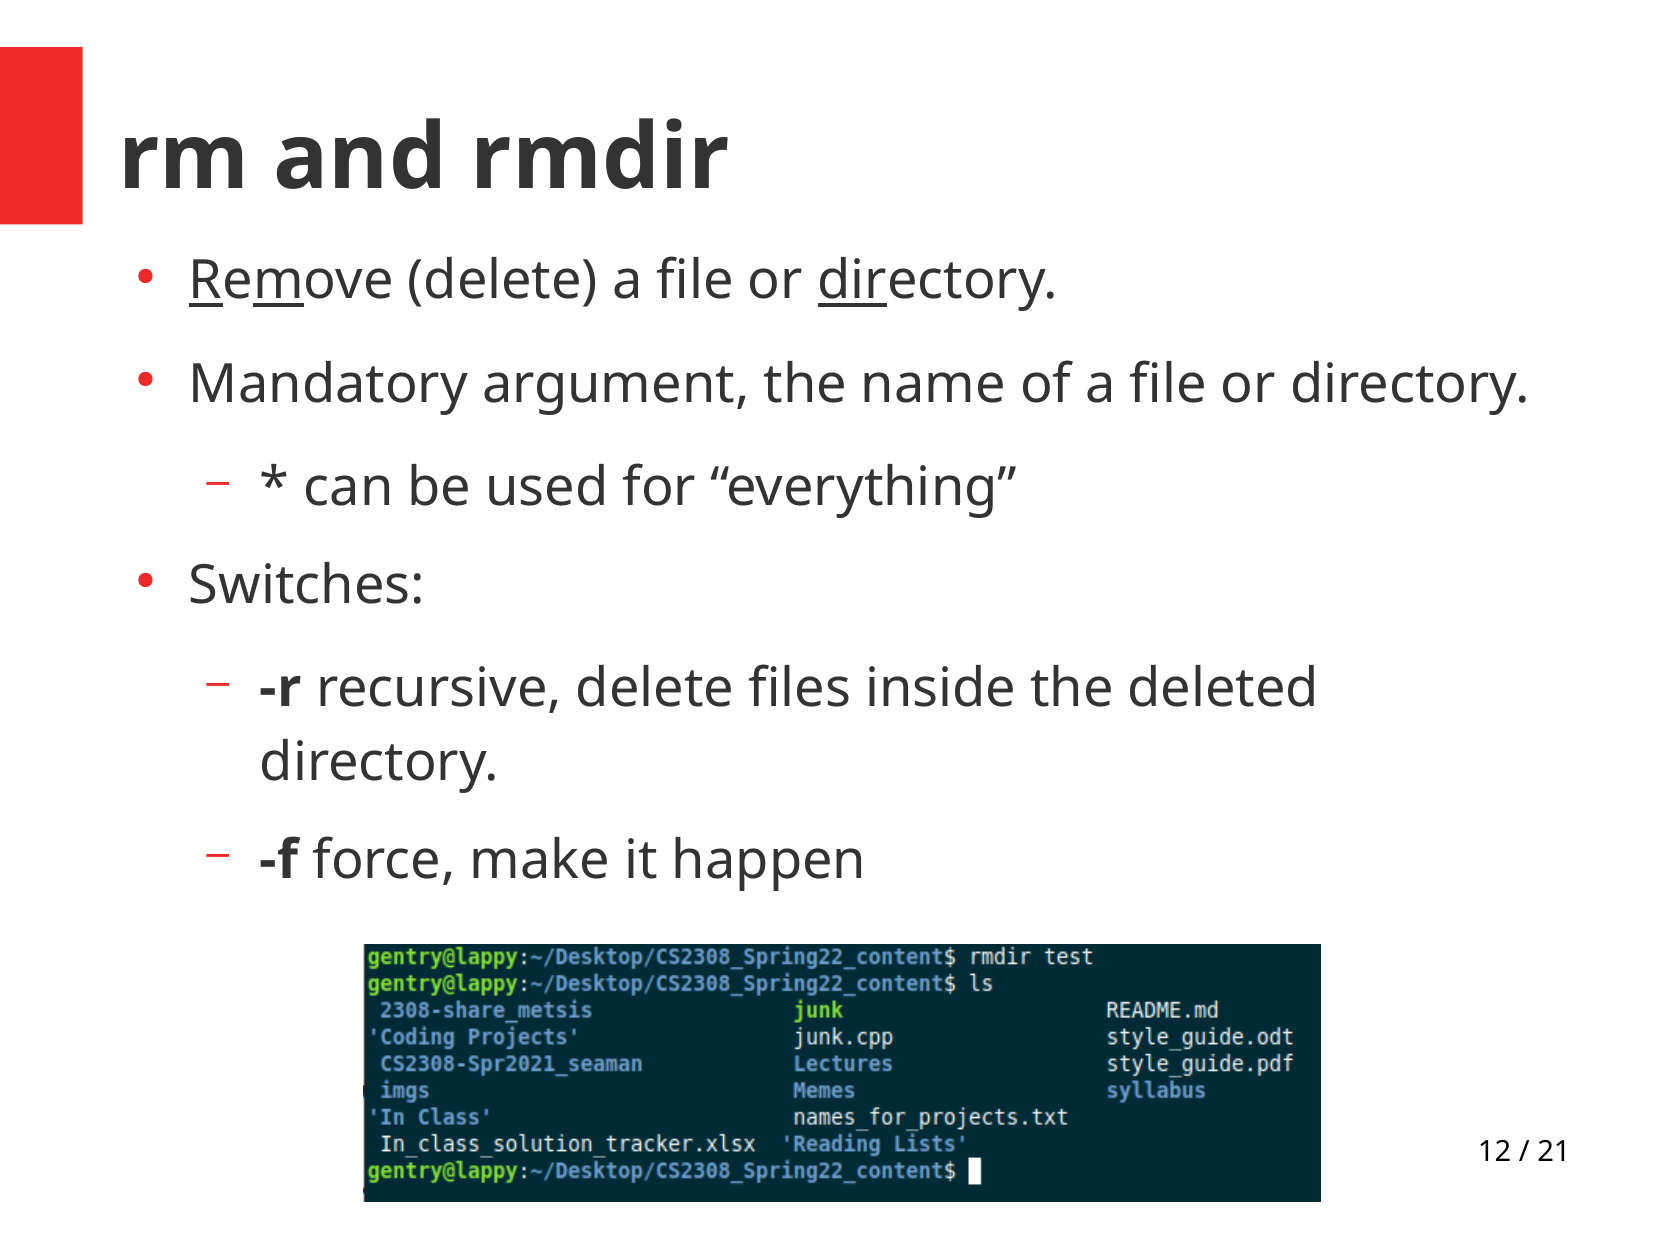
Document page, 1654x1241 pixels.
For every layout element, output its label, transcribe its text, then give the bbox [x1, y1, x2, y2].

picture [972, 947, 1006, 964]
picture [531, 982, 542, 986]
picture [744, 975, 780, 995]
picture [658, 1134, 668, 1151]
picture [733, 1139, 741, 1151]
picture [1008, 947, 1018, 964]
picture [506, 1139, 517, 1151]
picture [1120, 1086, 1131, 1102]
picture [1121, 1056, 1144, 1076]
picture [1157, 1059, 1169, 1071]
picture [983, 979, 992, 991]
picture [857, 952, 893, 964]
picture [1107, 1002, 1181, 1017]
picture [418, 1108, 467, 1124]
picture [381, 1002, 430, 1017]
picture [1257, 1027, 1293, 1044]
picture [618, 1166, 643, 1182]
picture [1033, 1109, 1042, 1124]
picture [806, 1001, 843, 1017]
picture [495, 1059, 505, 1071]
picture [518, 1029, 555, 1044]
picture [1083, 949, 1092, 964]
picture [444, 1001, 492, 1017]
picture [858, 1059, 868, 1071]
picture [368, 1161, 517, 1183]
picture [1145, 1081, 1193, 1098]
picture [1046, 949, 1055, 964]
picture [621, 1139, 655, 1151]
picture [644, 949, 655, 967]
picture [506, 1026, 514, 1049]
picture [795, 1112, 854, 1124]
picture [544, 999, 592, 1017]
picture [493, 1032, 505, 1044]
list Remove (delete) a file or directory. Mandatory argument, the name of a file or directory. * can be used for “everything” Switches: -r recursive, delete files inside the deleted directory. -f force, make it happen [118, 240, 1536, 961]
picture [807, 1032, 830, 1044]
picture [1057, 952, 1068, 964]
picture [958, 1108, 965, 1129]
picture [493, 1005, 505, 1017]
picture [656, 1163, 730, 1178]
picture [1046, 1112, 1056, 1124]
picture [782, 1160, 843, 1183]
picture [644, 1163, 654, 1181]
picture [568, 1139, 592, 1151]
picture [794, 999, 802, 1022]
picture [368, 947, 517, 969]
picture [443, 1139, 466, 1151]
picture [381, 1026, 455, 1049]
picture [544, 947, 617, 967]
picture [432, 1134, 442, 1151]
picture [833, 1027, 843, 1044]
picture [618, 979, 643, 995]
picture [744, 949, 780, 969]
picture [1145, 1054, 1155, 1071]
picture [996, 1109, 1004, 1124]
picture [1022, 952, 1031, 964]
picture [944, 1112, 956, 1124]
picture [684, 1139, 693, 1151]
picture [782, 975, 843, 995]
picture [544, 1161, 617, 1181]
picture [1146, 1027, 1155, 1044]
picture [1220, 1054, 1244, 1071]
picture [381, 1086, 429, 1102]
picture [782, 946, 843, 969]
picture [368, 974, 517, 995]
picture [897, 1112, 906, 1124]
picture [970, 974, 979, 991]
picture [794, 1133, 880, 1156]
title rm and rmdir [118, 49, 1571, 257]
picture [932, 1136, 955, 1151]
picture [1196, 1086, 1206, 1098]
picture [895, 1130, 930, 1151]
picture [556, 1032, 567, 1044]
picture [1058, 1109, 1067, 1124]
picture [1108, 1059, 1117, 1071]
picture [1182, 1027, 1218, 1049]
picture [1157, 1032, 1169, 1044]
picture [468, 1056, 492, 1076]
picture [419, 1139, 430, 1151]
picture [607, 1136, 616, 1151]
picture [532, 1136, 554, 1151]
picture [381, 1056, 455, 1071]
picture [569, 1059, 642, 1071]
picture [744, 1163, 780, 1182]
picture [468, 1029, 492, 1044]
picture [869, 1059, 893, 1071]
picture [618, 952, 643, 969]
picture [544, 974, 617, 994]
picture [969, 1158, 981, 1184]
picture [934, 1112, 943, 1124]
picture [656, 949, 730, 964]
picture [795, 1056, 855, 1071]
picture [1258, 1054, 1281, 1076]
picture [1108, 1032, 1117, 1044]
picture [858, 1032, 893, 1049]
picture [469, 1112, 479, 1124]
picture [1008, 1112, 1017, 1124]
picture [506, 1056, 542, 1071]
picture [932, 947, 956, 967]
picture [518, 1005, 542, 1017]
picture [656, 975, 730, 991]
picture [969, 1112, 993, 1124]
picture [907, 1166, 930, 1178]
picture [1220, 1027, 1244, 1044]
picture [470, 1139, 478, 1151]
picture [795, 1027, 802, 1049]
picture [794, 1082, 855, 1098]
picture [381, 1109, 405, 1124]
picture [881, 1112, 893, 1124]
picture [520, 1134, 529, 1151]
picture [871, 1108, 880, 1124]
picture [932, 974, 956, 994]
picture [894, 1163, 905, 1178]
picture [707, 1139, 718, 1151]
picture [1132, 1032, 1143, 1049]
picture [1284, 1054, 1293, 1071]
picture [495, 1139, 503, 1151]
picture [1108, 1086, 1118, 1098]
picture [745, 1139, 755, 1151]
picture [720, 1134, 729, 1151]
picture [907, 952, 930, 964]
picture [394, 1139, 405, 1151]
picture [857, 1166, 893, 1178]
picture [932, 1161, 956, 1181]
picture [1071, 952, 1079, 964]
picture [531, 955, 542, 959]
picture [906, 979, 930, 991]
picture [557, 1134, 567, 1151]
picture [1195, 1001, 1219, 1017]
picture [1182, 1059, 1206, 1076]
picture [545, 1056, 555, 1071]
picture [1120, 1029, 1130, 1044]
picture [894, 949, 905, 964]
picture [857, 975, 905, 991]
picture [644, 976, 654, 993]
picture [669, 1139, 680, 1151]
picture [1132, 1081, 1143, 1098]
picture [531, 1169, 542, 1173]
picture [382, 1136, 391, 1151]
picture [920, 1112, 931, 1129]
picture [1209, 1054, 1218, 1071]
